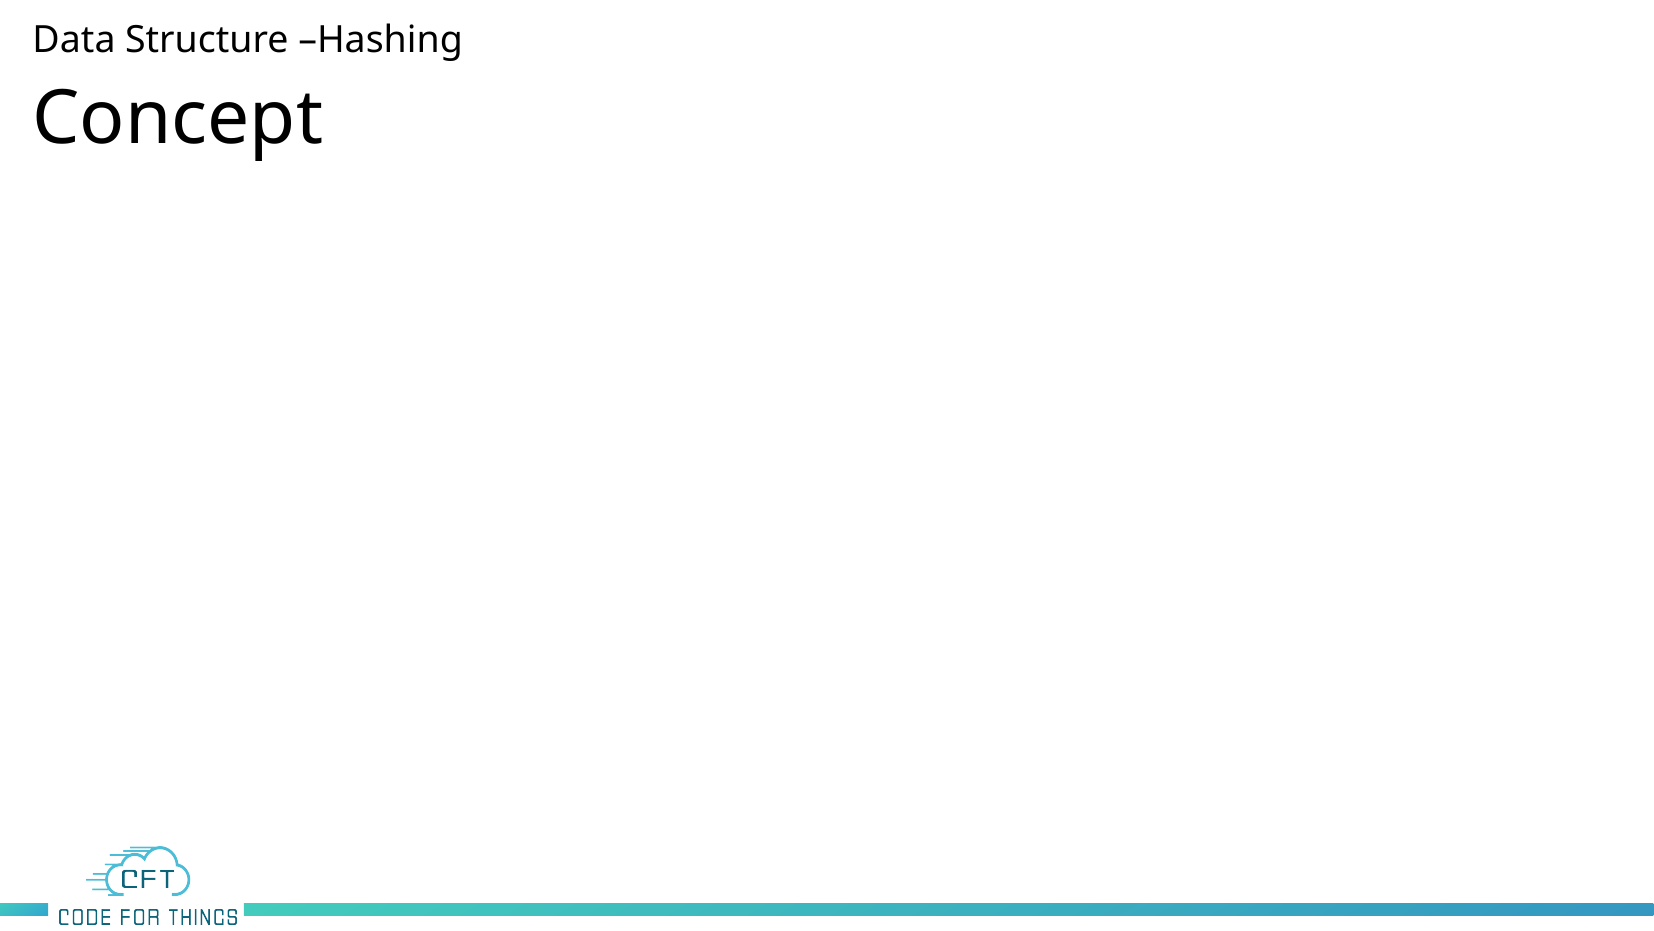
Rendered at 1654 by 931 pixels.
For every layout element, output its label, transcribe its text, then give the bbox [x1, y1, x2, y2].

picture [59, 846, 237, 925]
title Data Structure –Hashing Concept [32, 12, 1184, 166]
